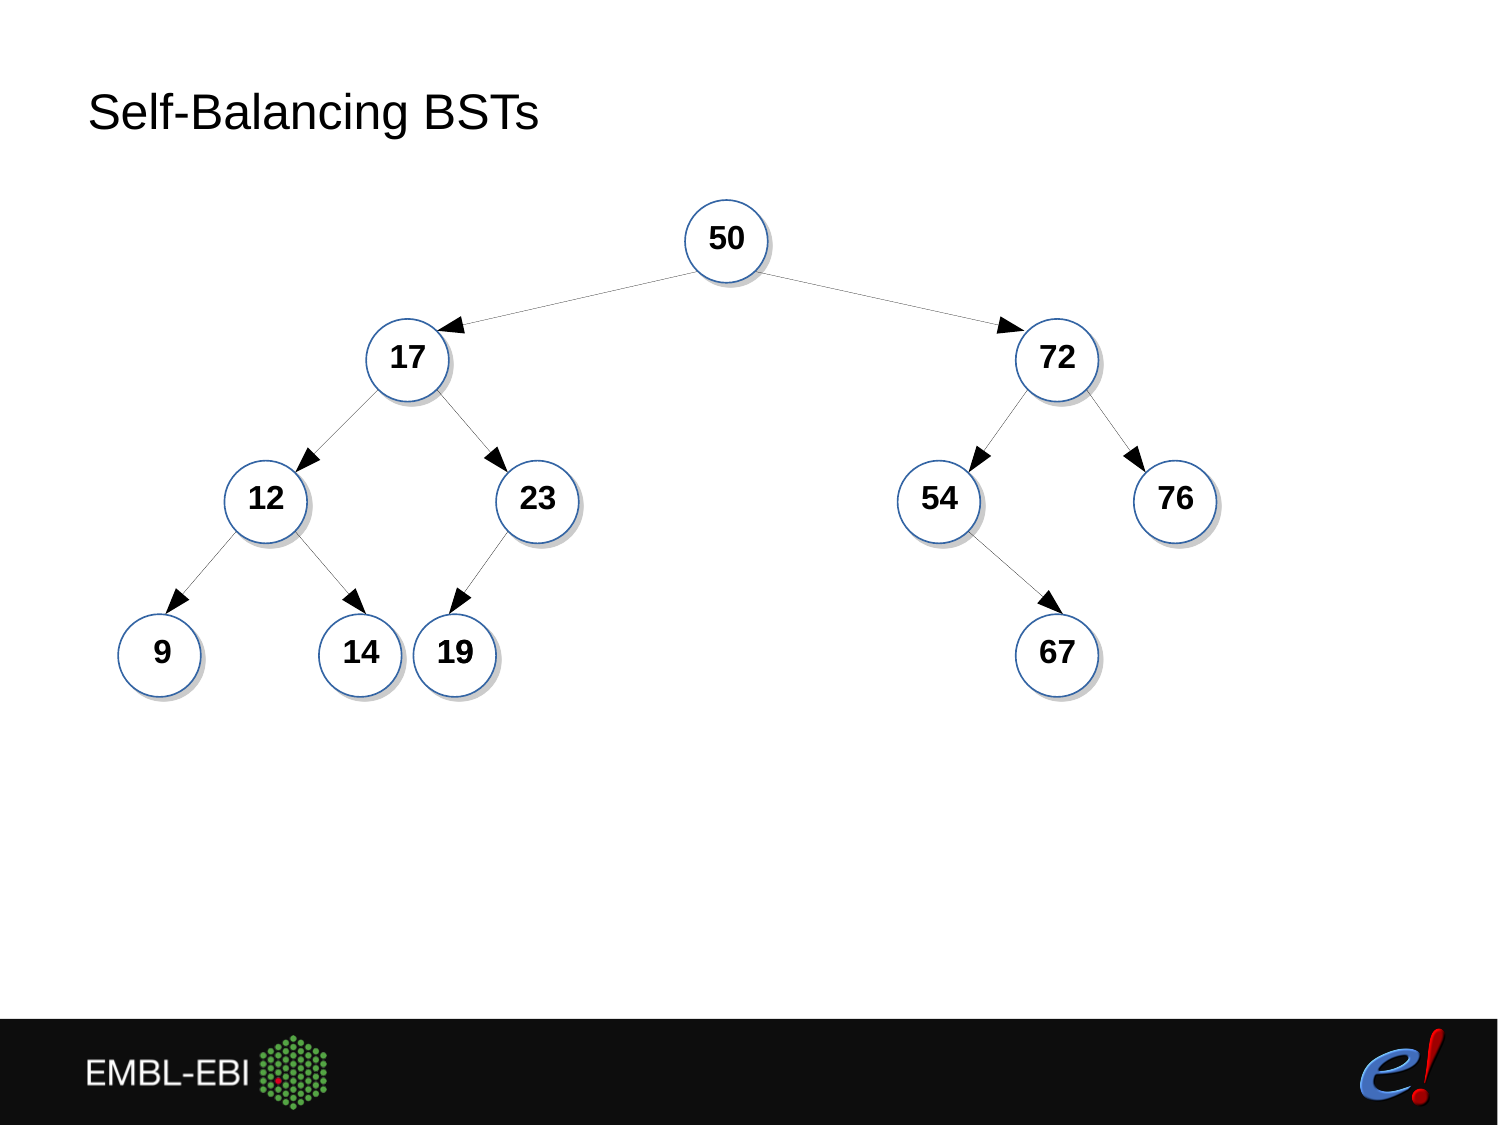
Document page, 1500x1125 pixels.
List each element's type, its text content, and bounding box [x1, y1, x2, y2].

text_box [1015, 335, 1092, 402]
text_box 76 [1142, 472, 1217, 525]
picture [87, 1035, 327, 1110]
text_box [509, 460, 566, 472]
text_box 9 [138, 625, 189, 678]
text_box 50 [693, 211, 768, 264]
text_box [897, 476, 974, 544]
text_box [1146, 460, 1204, 472]
text_box 12 [233, 472, 308, 525]
text_box [379, 318, 436, 330]
text_box [910, 460, 968, 472]
text_box 17 [374, 330, 449, 383]
text_box [496, 477, 572, 544]
text_box 19 [422, 625, 497, 678]
text_box 14 [327, 625, 402, 678]
text_box 67 [1024, 625, 1099, 678]
text_box 72 [1024, 330, 1099, 383]
text_box [426, 614, 483, 625]
text_box [118, 614, 201, 697]
text_box [698, 200, 755, 211]
text_box [413, 630, 490, 697]
text_box [318, 631, 395, 697]
text_box [1029, 614, 1085, 625]
text_box [224, 476, 301, 544]
title Self-Balancing BSTs [87, 50, 1425, 175]
text_box 23 [504, 472, 579, 525]
text_box [332, 614, 389, 625]
text_box [1029, 318, 1086, 330]
text_box [1015, 630, 1092, 697]
text_box [366, 336, 442, 402]
text_box 54 [906, 472, 981, 525]
picture [1357, 1026, 1448, 1112]
text_box [237, 460, 295, 472]
text_box [685, 217, 761, 283]
text_box [1133, 477, 1210, 544]
